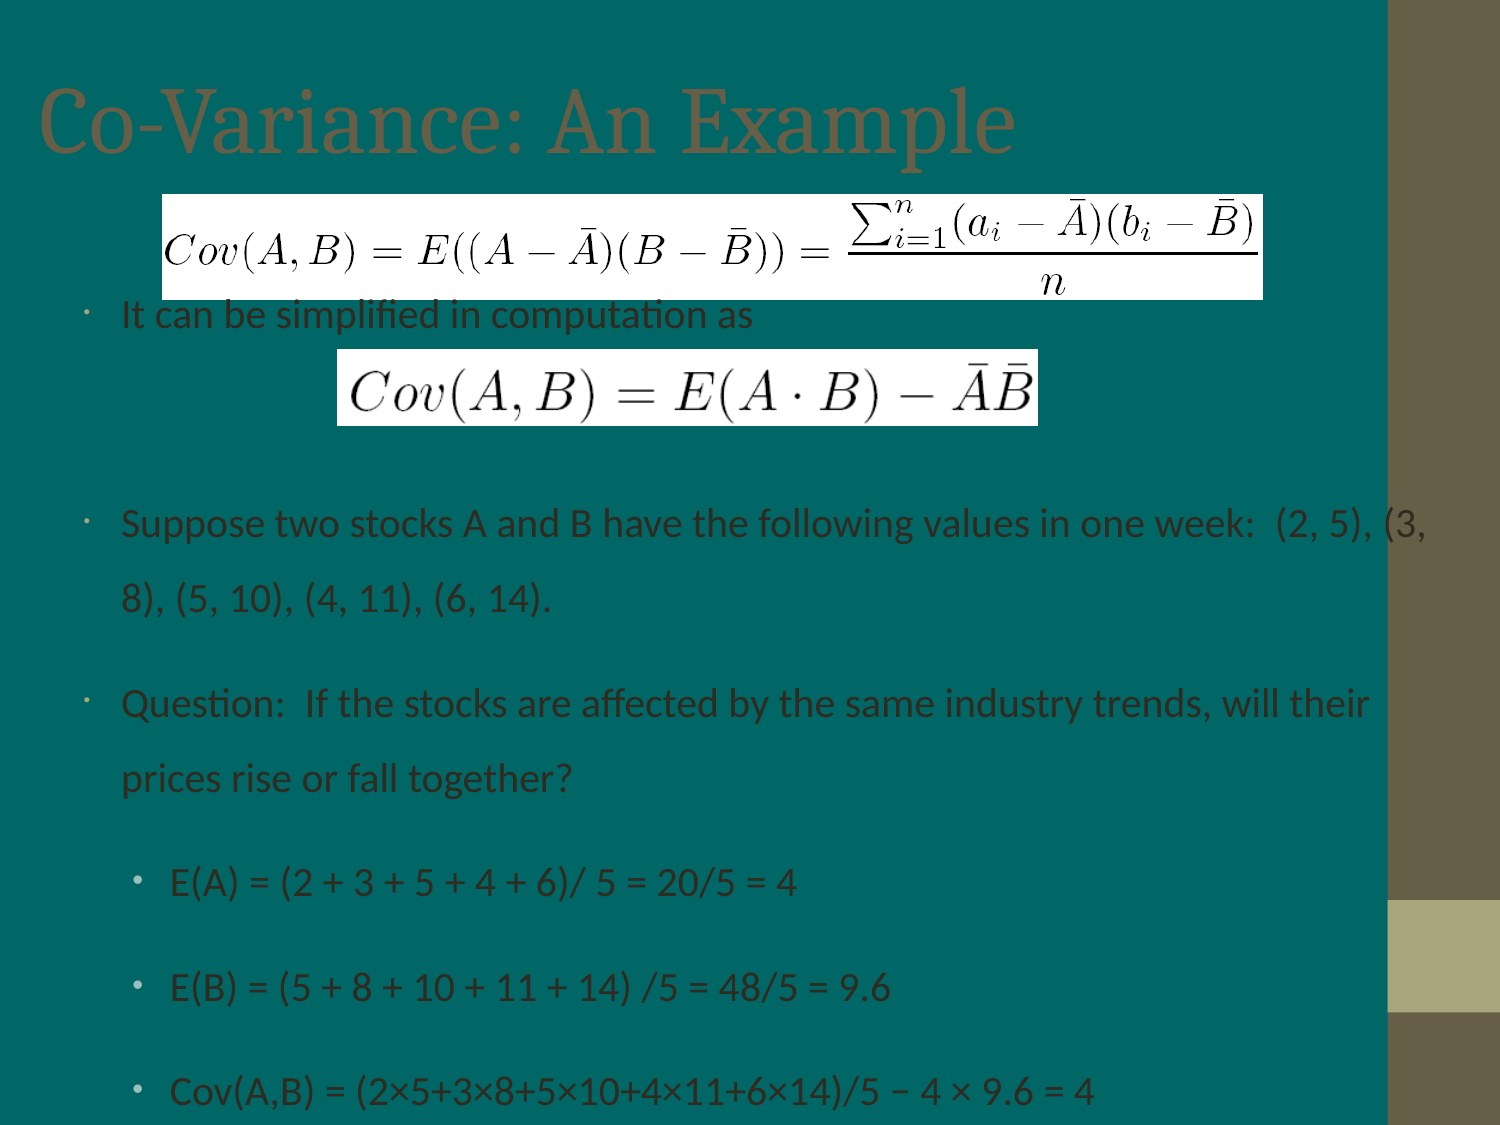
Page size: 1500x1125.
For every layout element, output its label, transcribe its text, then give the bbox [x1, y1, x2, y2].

list It can be simplified in computation as Suppose two stocks A and B have the following values in one week: (2, 5), (3, 8), (5, 10), (4, 11), (6, 14). Question: If the stocks are affected by the same industry trends, will their prices rise or fall together? E(A) = (2 + 3 + 5 + 4 + 6)/ 5 = 20/5 = 4 E(B) = (5 + 8 + 10 + 11 + 14) /5 = 48/5 = 9.6 Cov(A,B) = (2×5+3×8+5×10+4×11+6×14)/5 − 4 × 9.6 = 4 Thus, A and B rise together since Cov(A, B) > 0. [50, 174, 1450, 1075]
picture [337, 349, 1038, 426]
title Co-Variance: An Example [24, 50, 1463, 150]
